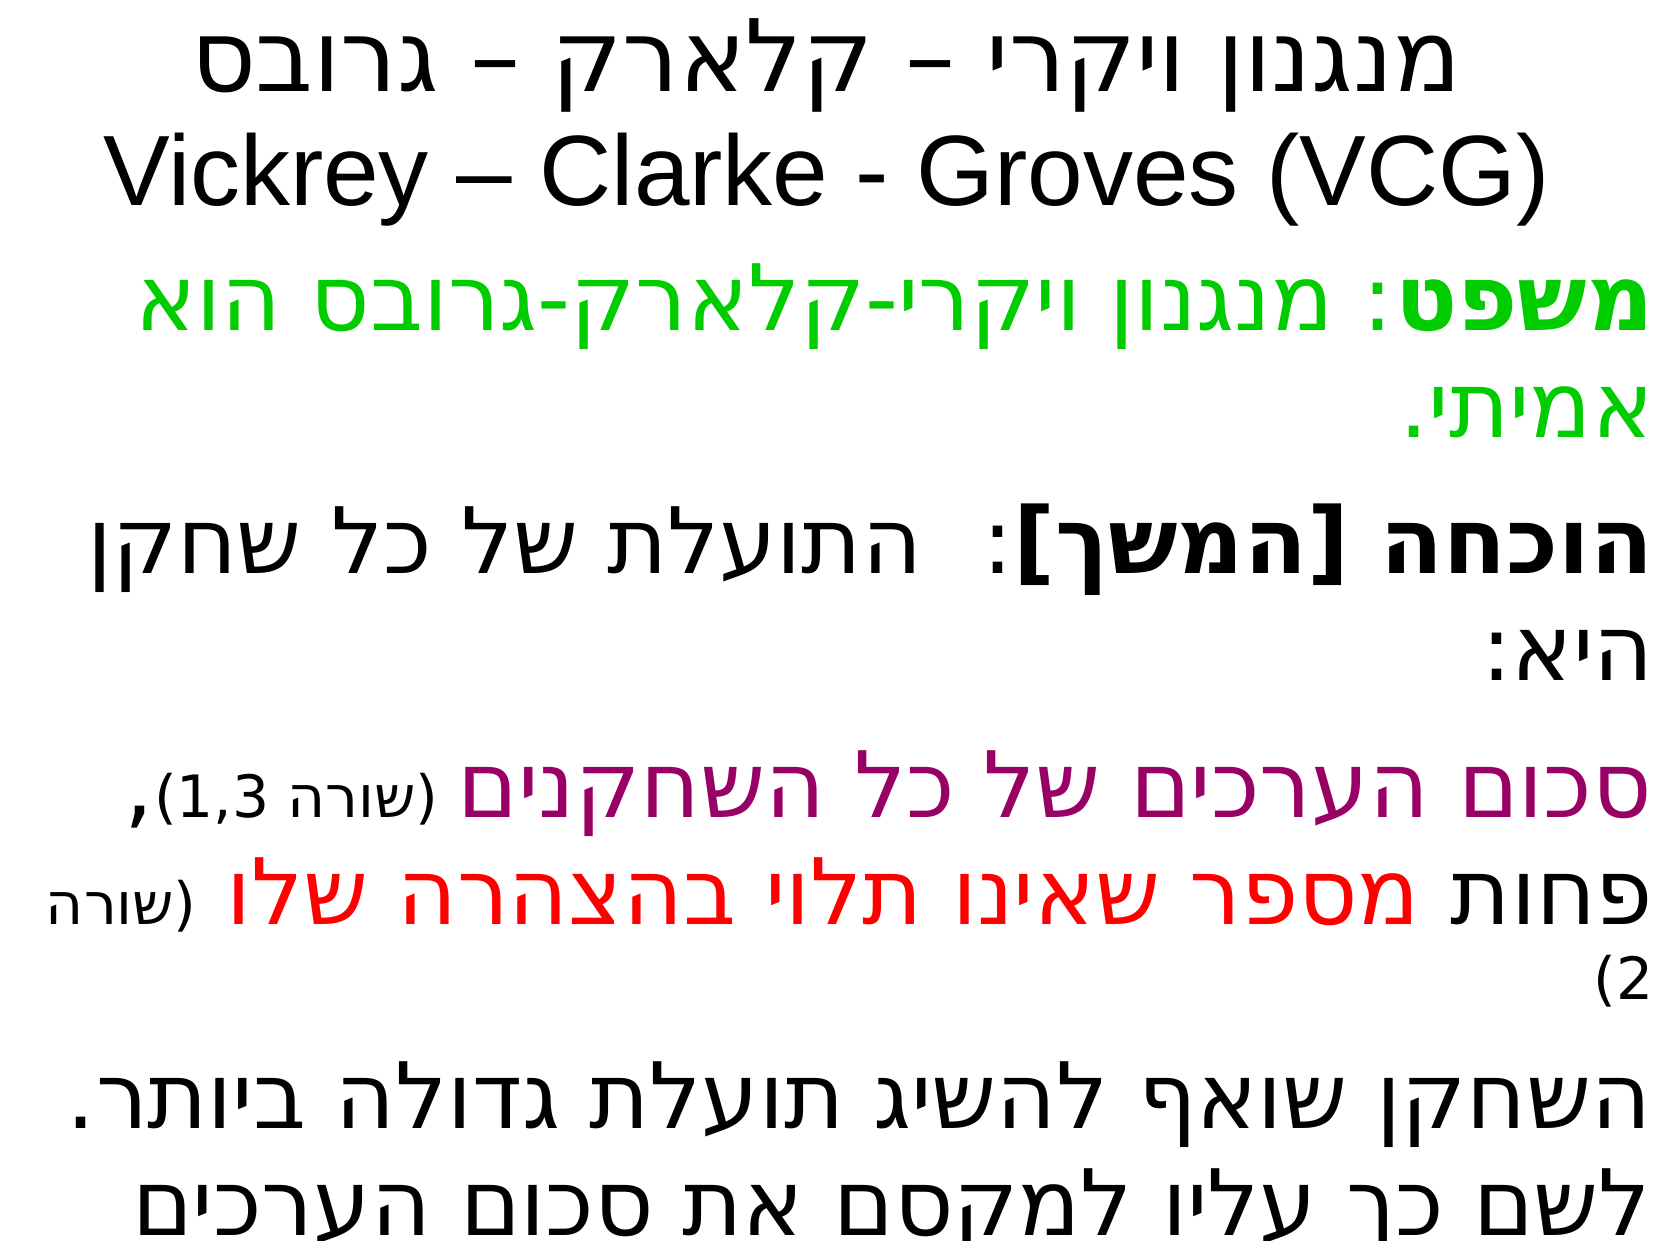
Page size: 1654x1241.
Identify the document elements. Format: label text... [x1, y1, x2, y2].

title מנגנון ויקרי – קלארק – גרובס Vickrey – Clarke - Groves (VCG) [0, 1, 1654, 224]
list משפט: מנגנון ויקרי-קלארק-גרובס הוא אמיתי. הוכחה [המשך]: התועלת של כל שחקן היא: סכום הערכים של כל השחקנים (שורה 1,3), פחות מספר שאינו תלוי בהצהרה שלו (שורה 2) השחקן שואף להשיג תועלת גדולה ביותר. לשם כך עליו למקסם את סכום הערכים של כל השחקנים. זה בדיוק מה שעושה מנגנון ויקרי-קלארק-גרובס כשהשחקן אמיתי. *** [27, 244, 1654, 1216]
